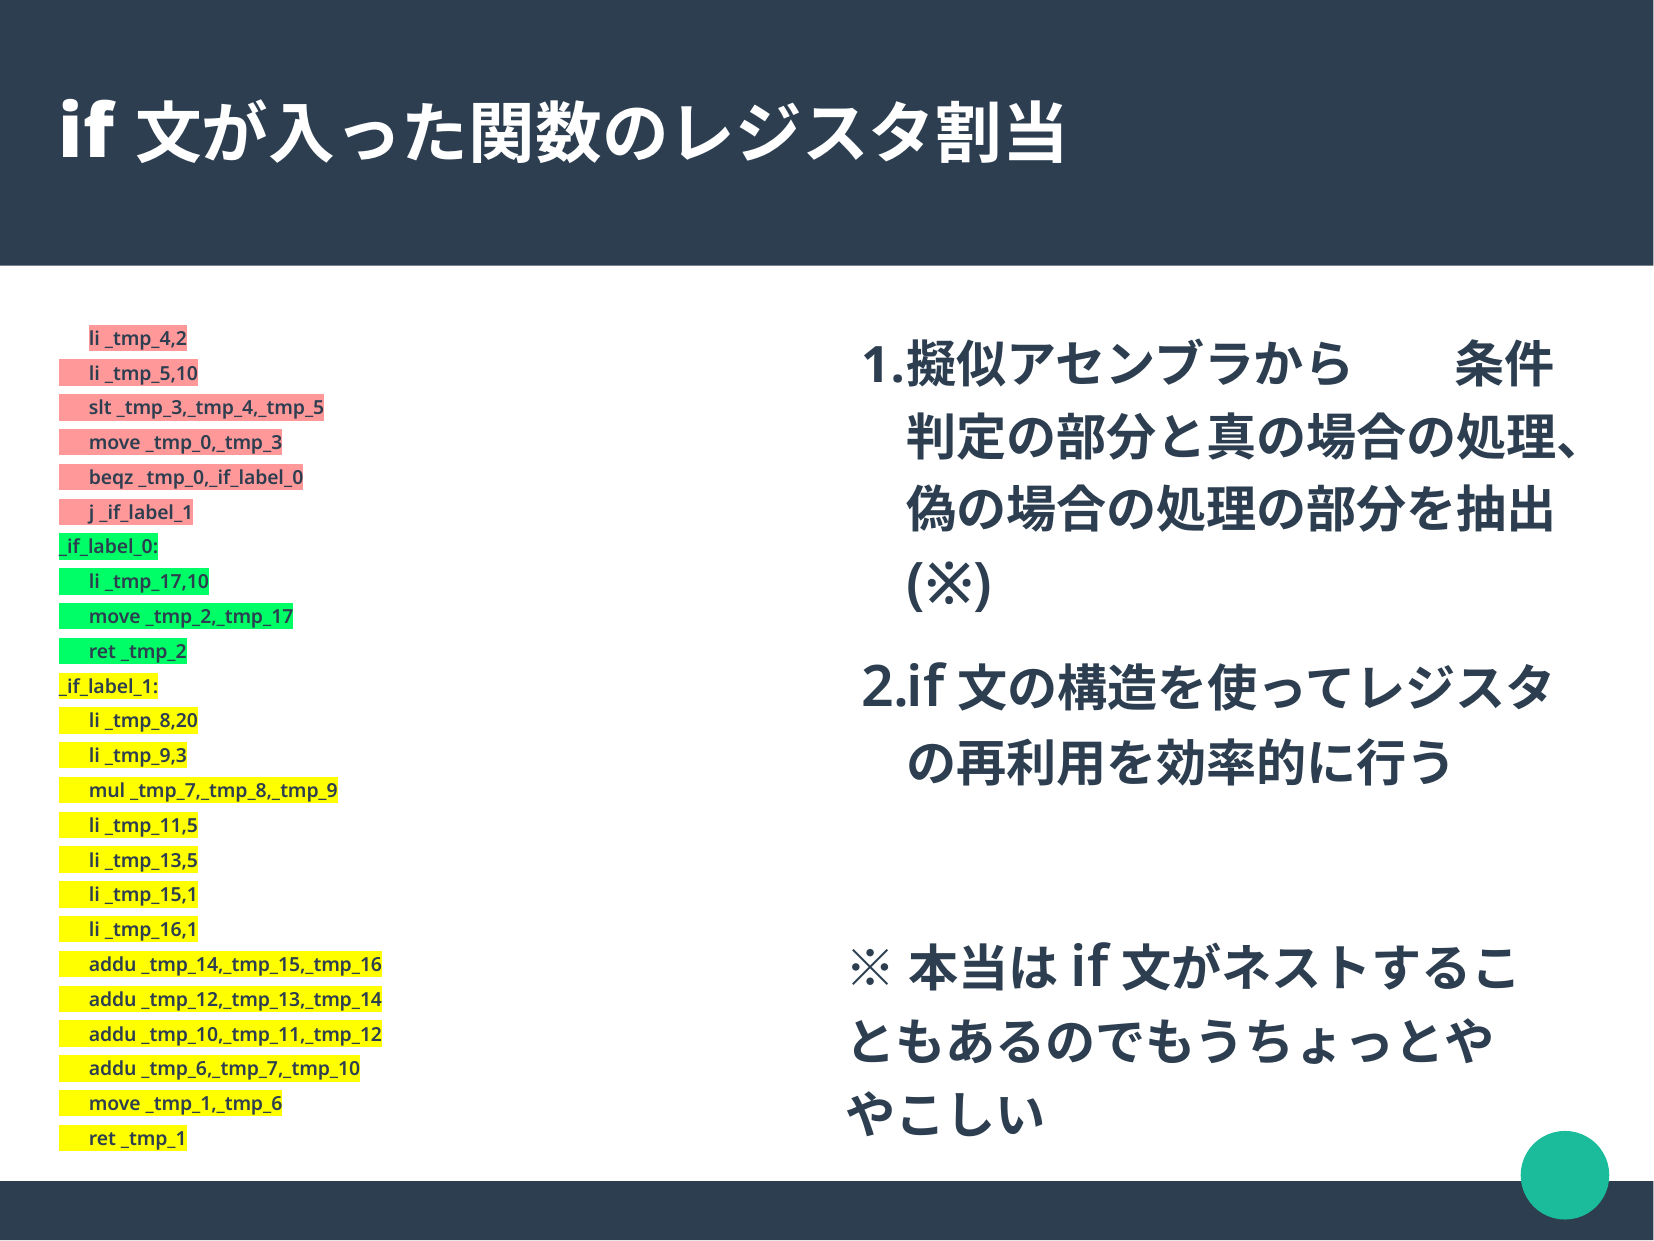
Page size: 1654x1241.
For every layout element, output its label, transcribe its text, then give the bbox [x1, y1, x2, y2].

list li _tmp_4,2 li _tmp_5,10 slt _tmp_3,_tmp_4,_tmp_5 move _tmp_0,_tmp_3 beqz _tmp_0,_if_label_0 j _if_label_1 _if_label_0: li _tmp_17,10 move _tmp_2,_tmp_17 ret _tmp_2 _if_label_1: li _tmp_8,20 li _tmp_9,3 mul _tmp_7,_tmp_8,_tmp_9 li _tmp_11,5 li _tmp_13,5 li _tmp_15,1 li _tmp_16,1 addu _tmp_14,_tmp_15,_tmp_16 addu _tmp_12,_tmp_13,_tmp_14 addu _tmp_10,_tmp_11,_tmp_12 addu _tmp_6,_tmp_7,_tmp_10 move _tmp_1,_tmp_6 ret _tmp_1 [59, 324, 809, 1152]
list 擬似アセンブラから 条件判定の部分と真の場合の処理、偽の場合の処理の部分を抽出(※) if文の構造を使ってレジスタの再利用を効率的に行う ※本当はif文がネストするこ ともあるのでもうちょっとや やこしい [845, 324, 1596, 1152]
title if文が入った関数のレジスタ割当 [59, 49, 1595, 207]
